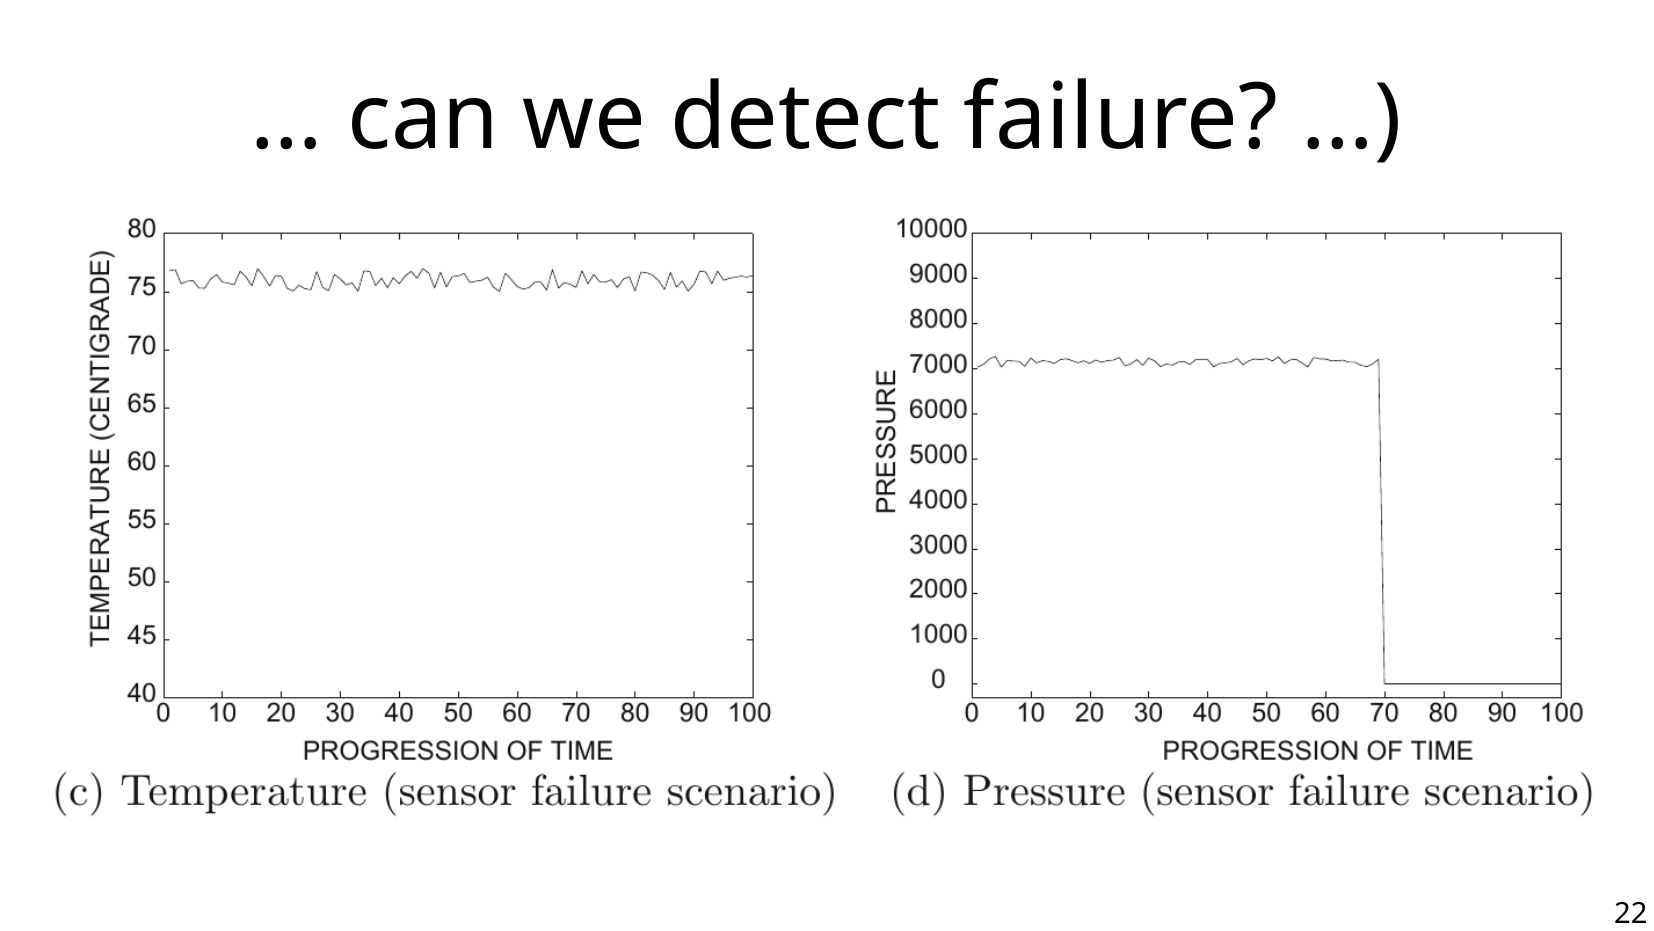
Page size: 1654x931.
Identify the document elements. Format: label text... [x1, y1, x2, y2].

title … can we detect failure? …) [82, 1, 1571, 213]
picture [50, 213, 1606, 827]
